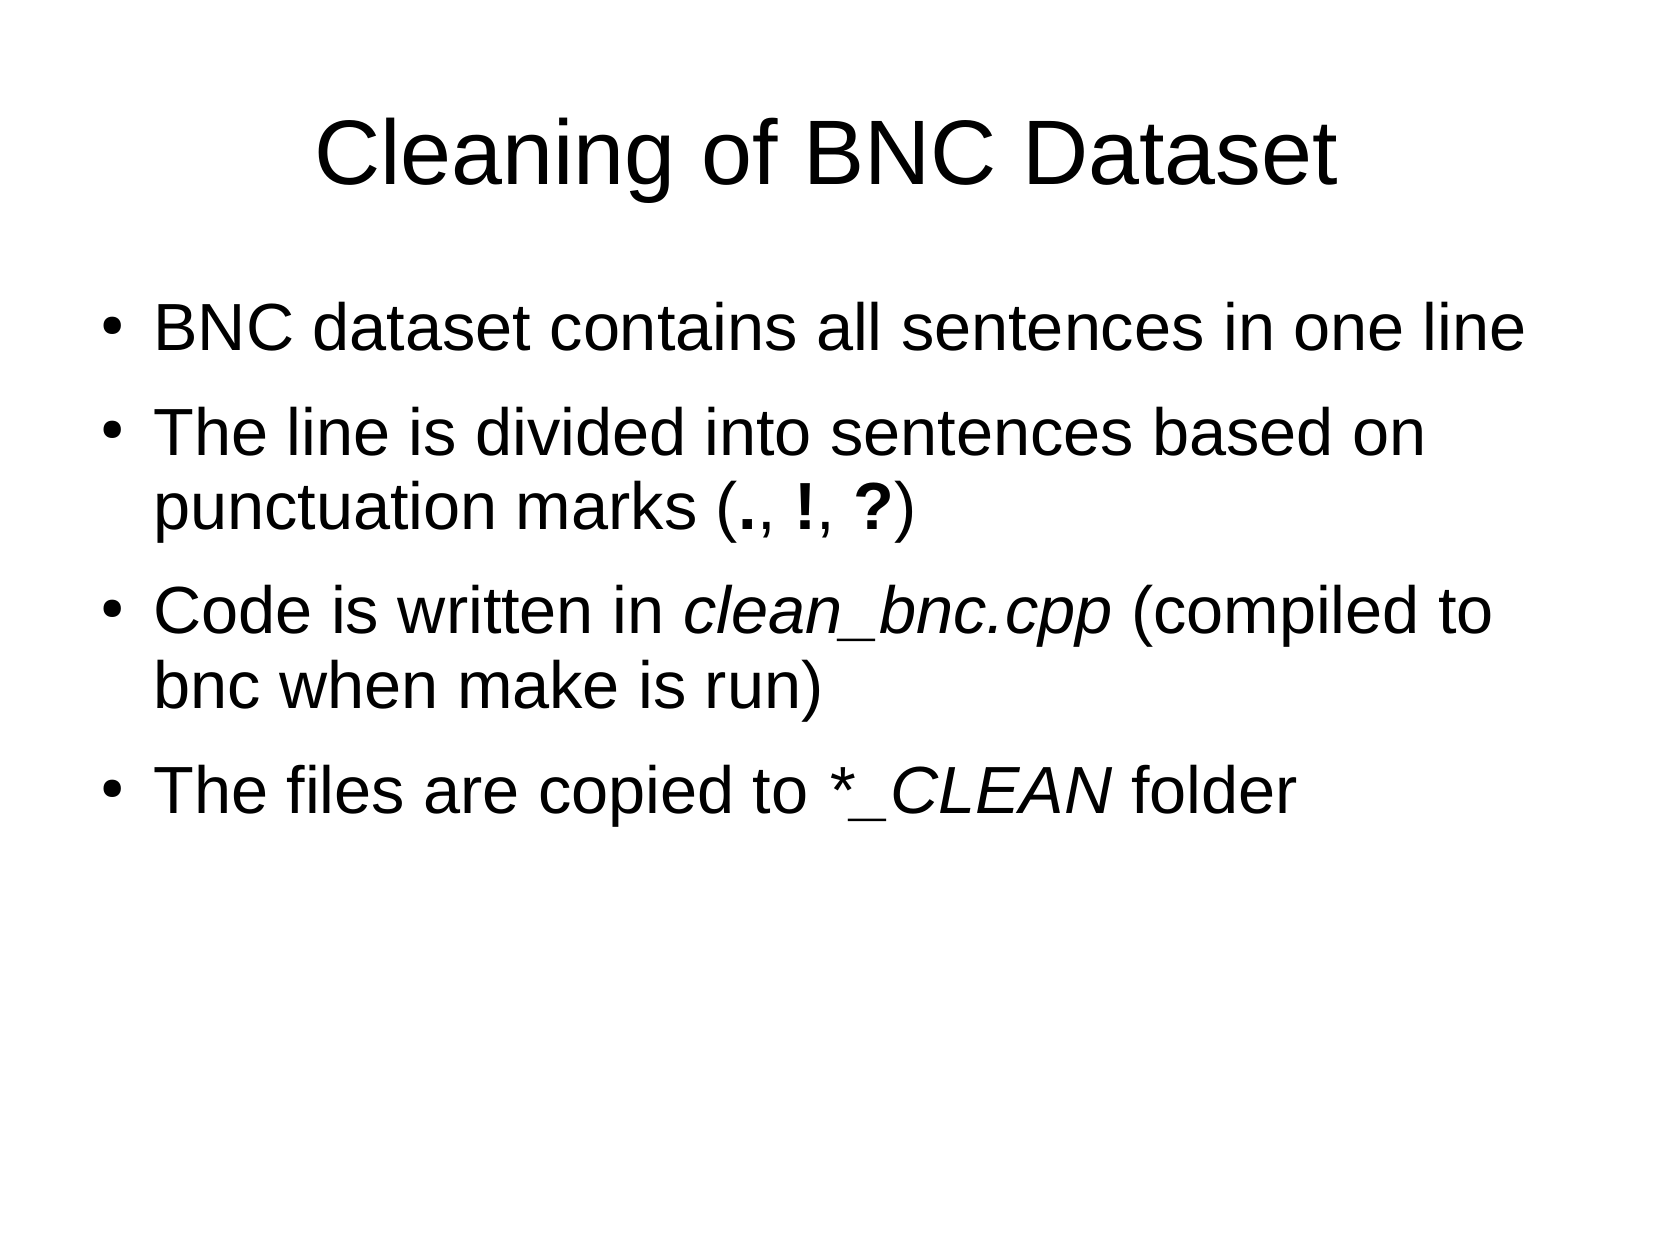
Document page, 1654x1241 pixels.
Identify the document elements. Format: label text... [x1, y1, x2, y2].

title Cleaning of BNC Dataset [82, 49, 1571, 257]
list BNC dataset contains all sentences in one line The line is divided into sentences based on punctuation marks (., !, ?) Code is written in clean_bnc.cpp (compiled to bnc when make is run) The files are copied to *_CLEAN folder [82, 290, 1538, 1010]
